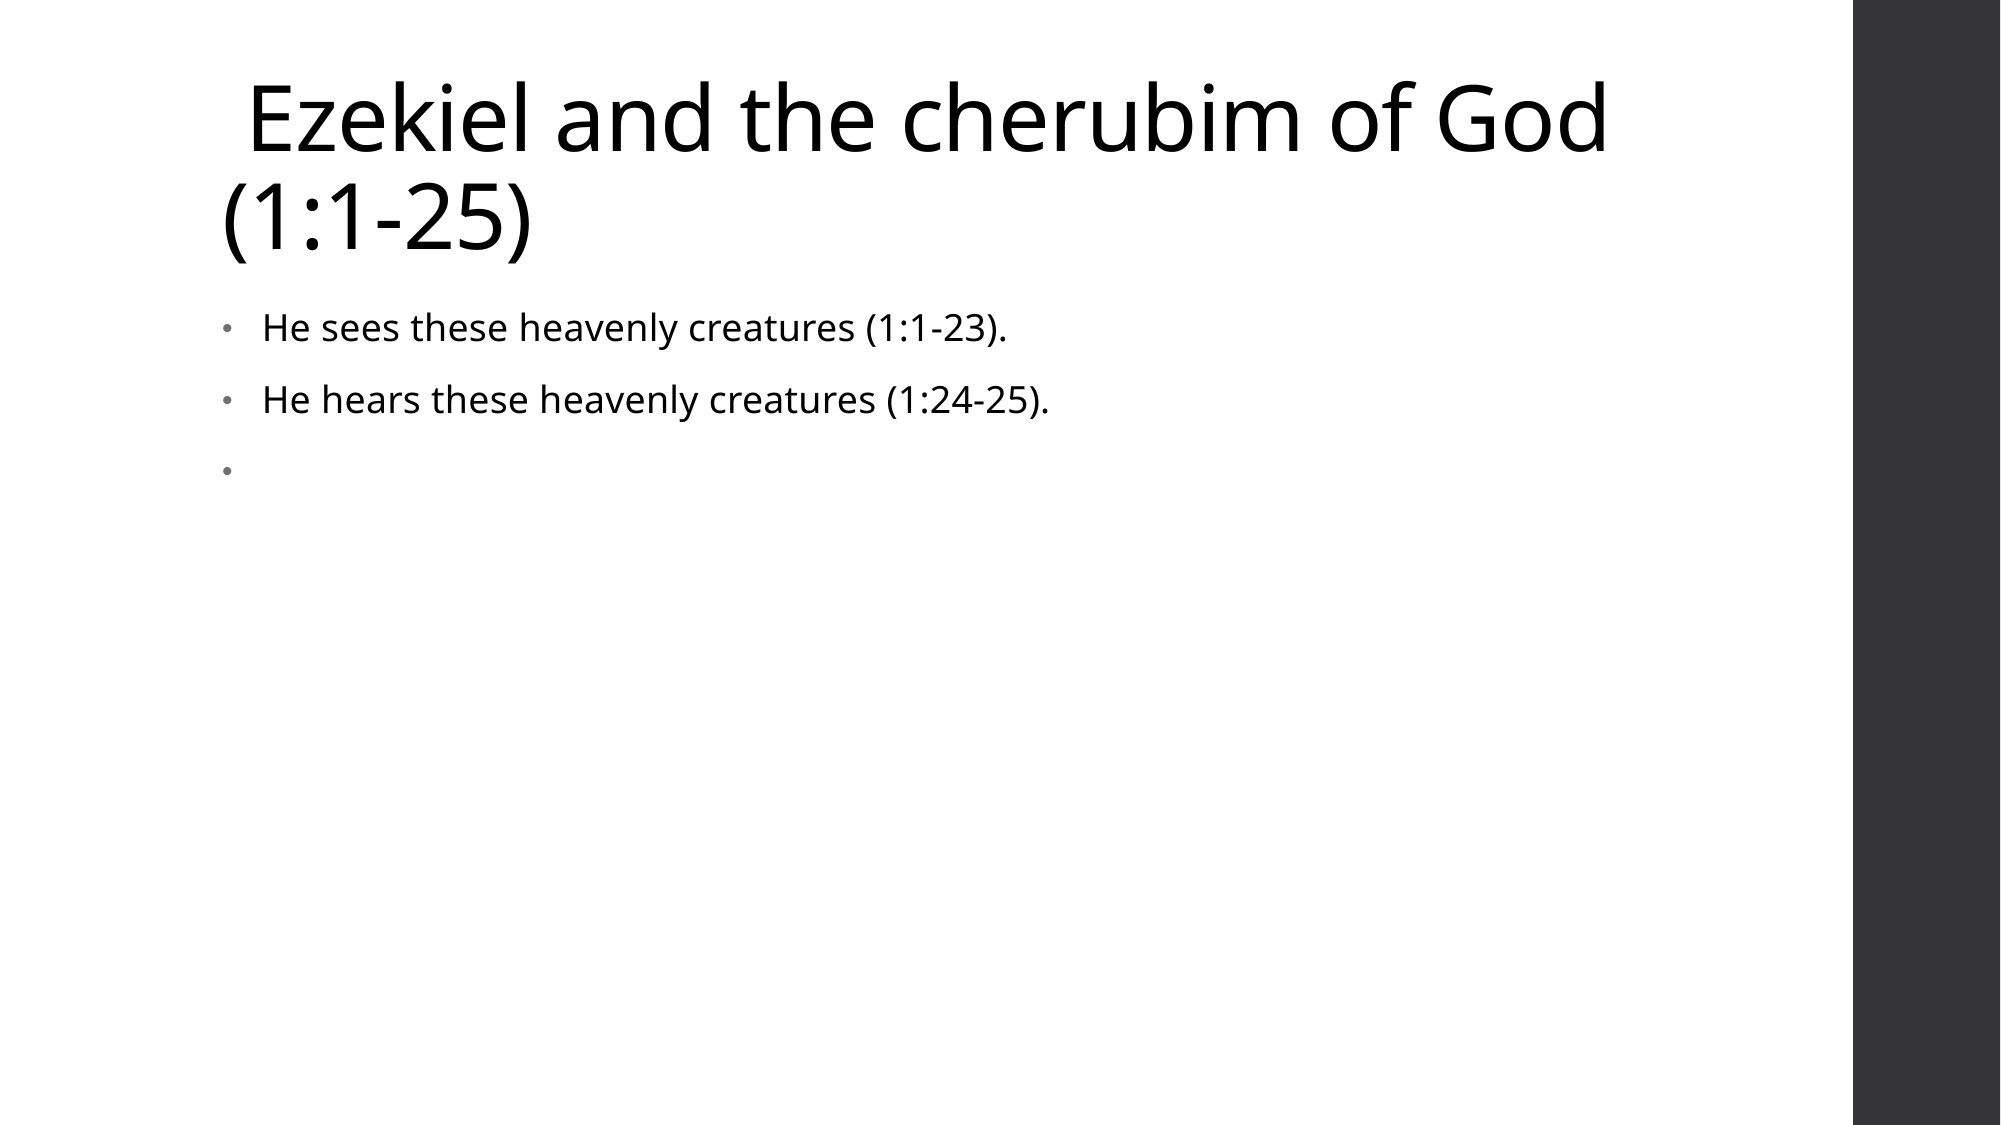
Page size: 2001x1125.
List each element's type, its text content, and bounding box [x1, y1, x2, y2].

list He sees these heavenly creatures (1:1-23). He hears these heavenly creatures (1:24-25). [206, 299, 1617, 1014]
title Ezekiel and the cherubim of God (1:1-25) [206, 60, 1797, 278]
